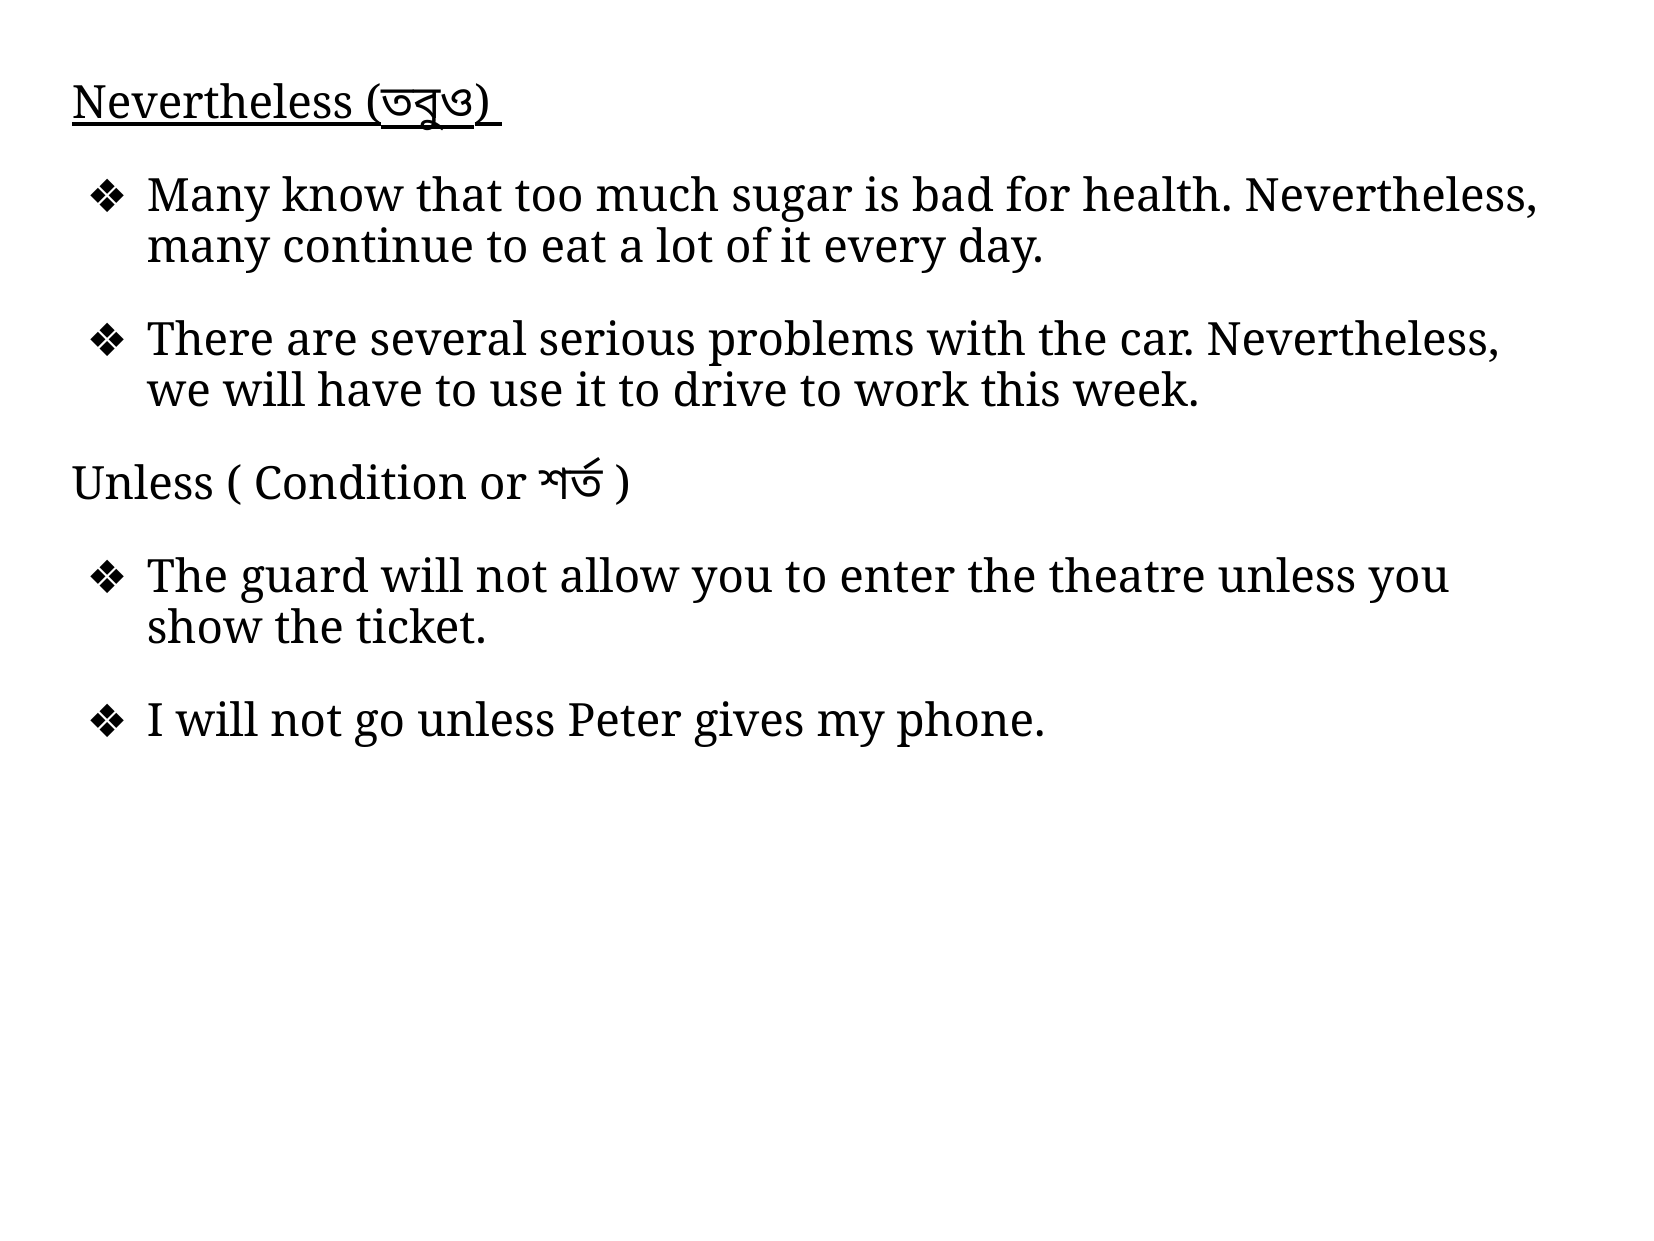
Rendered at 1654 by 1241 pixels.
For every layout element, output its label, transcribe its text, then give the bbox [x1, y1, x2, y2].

text_box Nevertheless (তবুও) Many know that too much sugar is bad for health. Nevertheless, many continue to eat a lot of it every day. There are several serious problems with the car. Nevertheless, we will have to use it to drive to work this week. Unless ( Condition or শর্ত ) The guard will not allow you to enter the theatre unless you show the ticket. I will not go unless Peter gives my phone. [71, 31, 1560, 1140]
